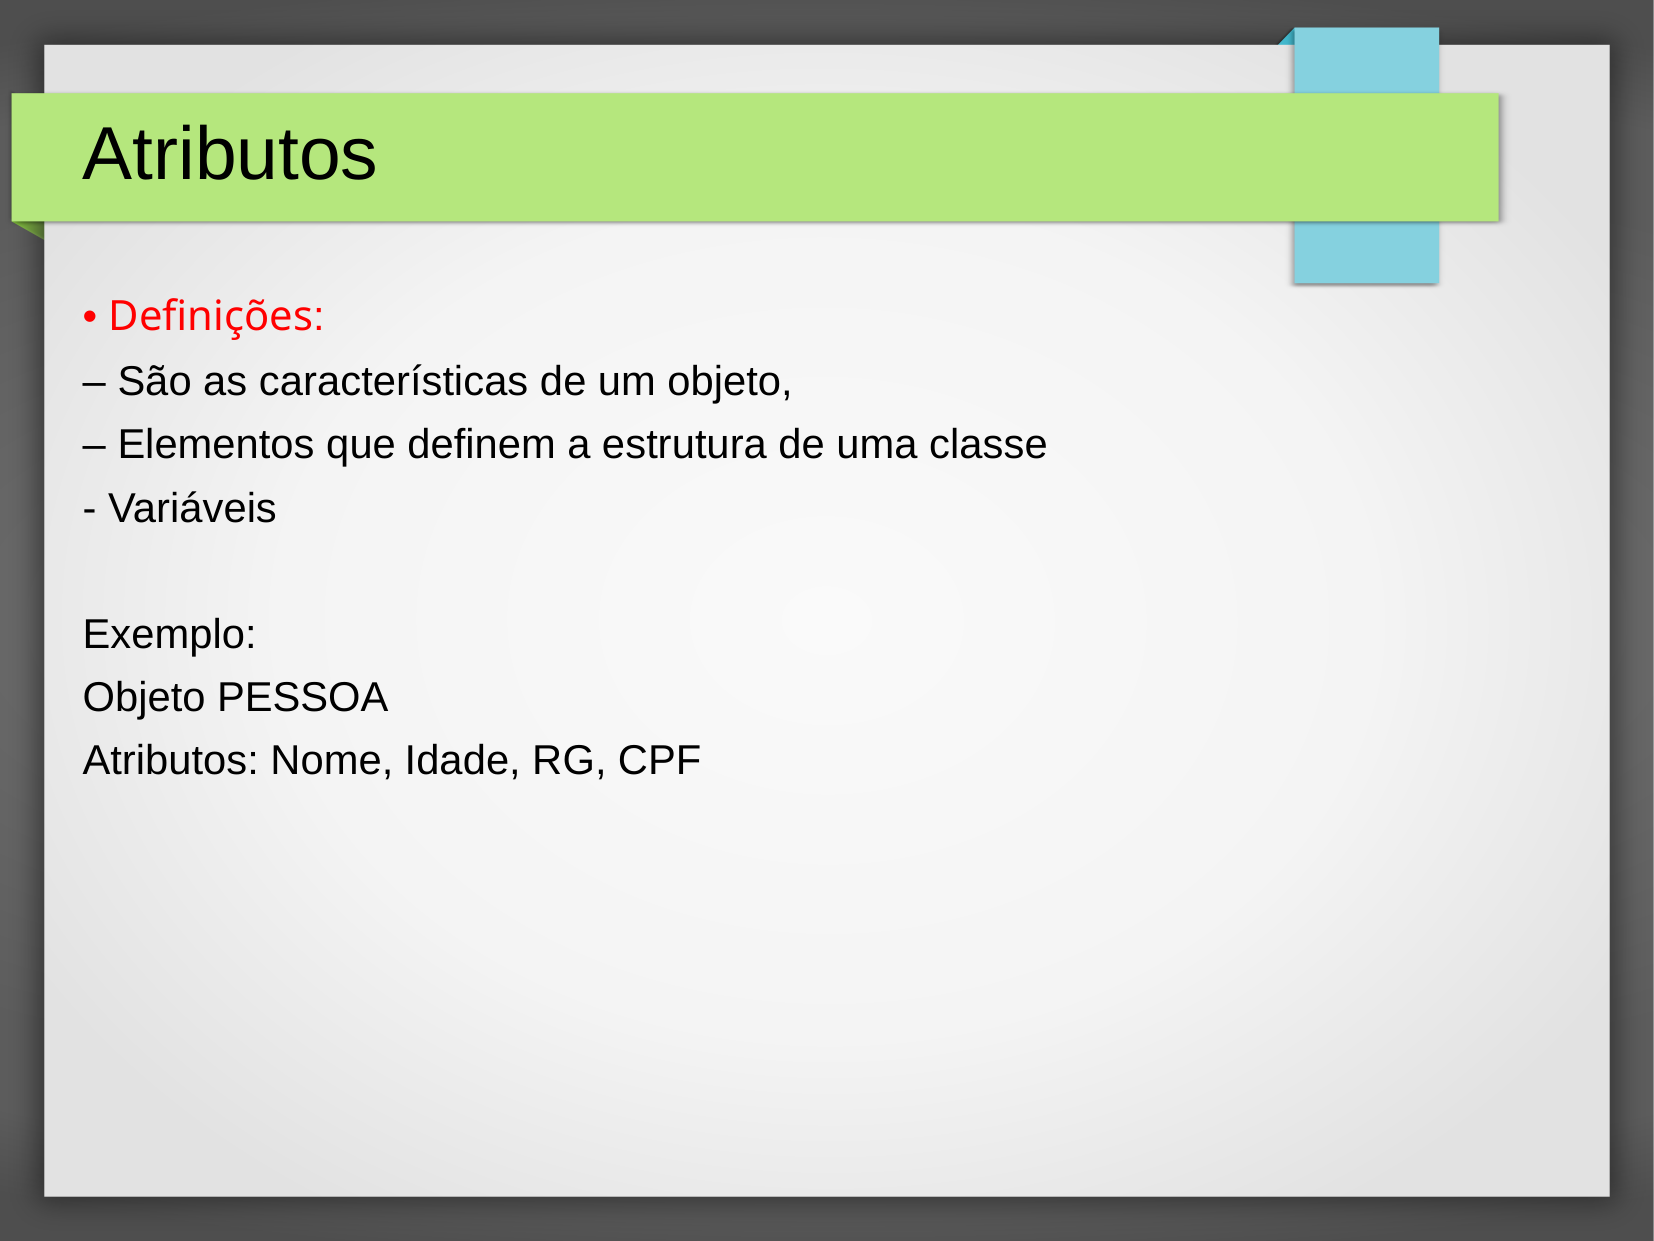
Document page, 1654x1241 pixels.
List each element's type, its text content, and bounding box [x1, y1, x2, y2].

title Atributos [82, 94, 1264, 213]
list • Definições: – São as características de um objeto, – Elementos que definem a estrutura de uma classe - Variáveis Exemplo: Objeto PESSOA Atributos: Nome, Idade, RG, CPF [82, 290, 1571, 1010]
picture [0, 0, 1654, 1241]
